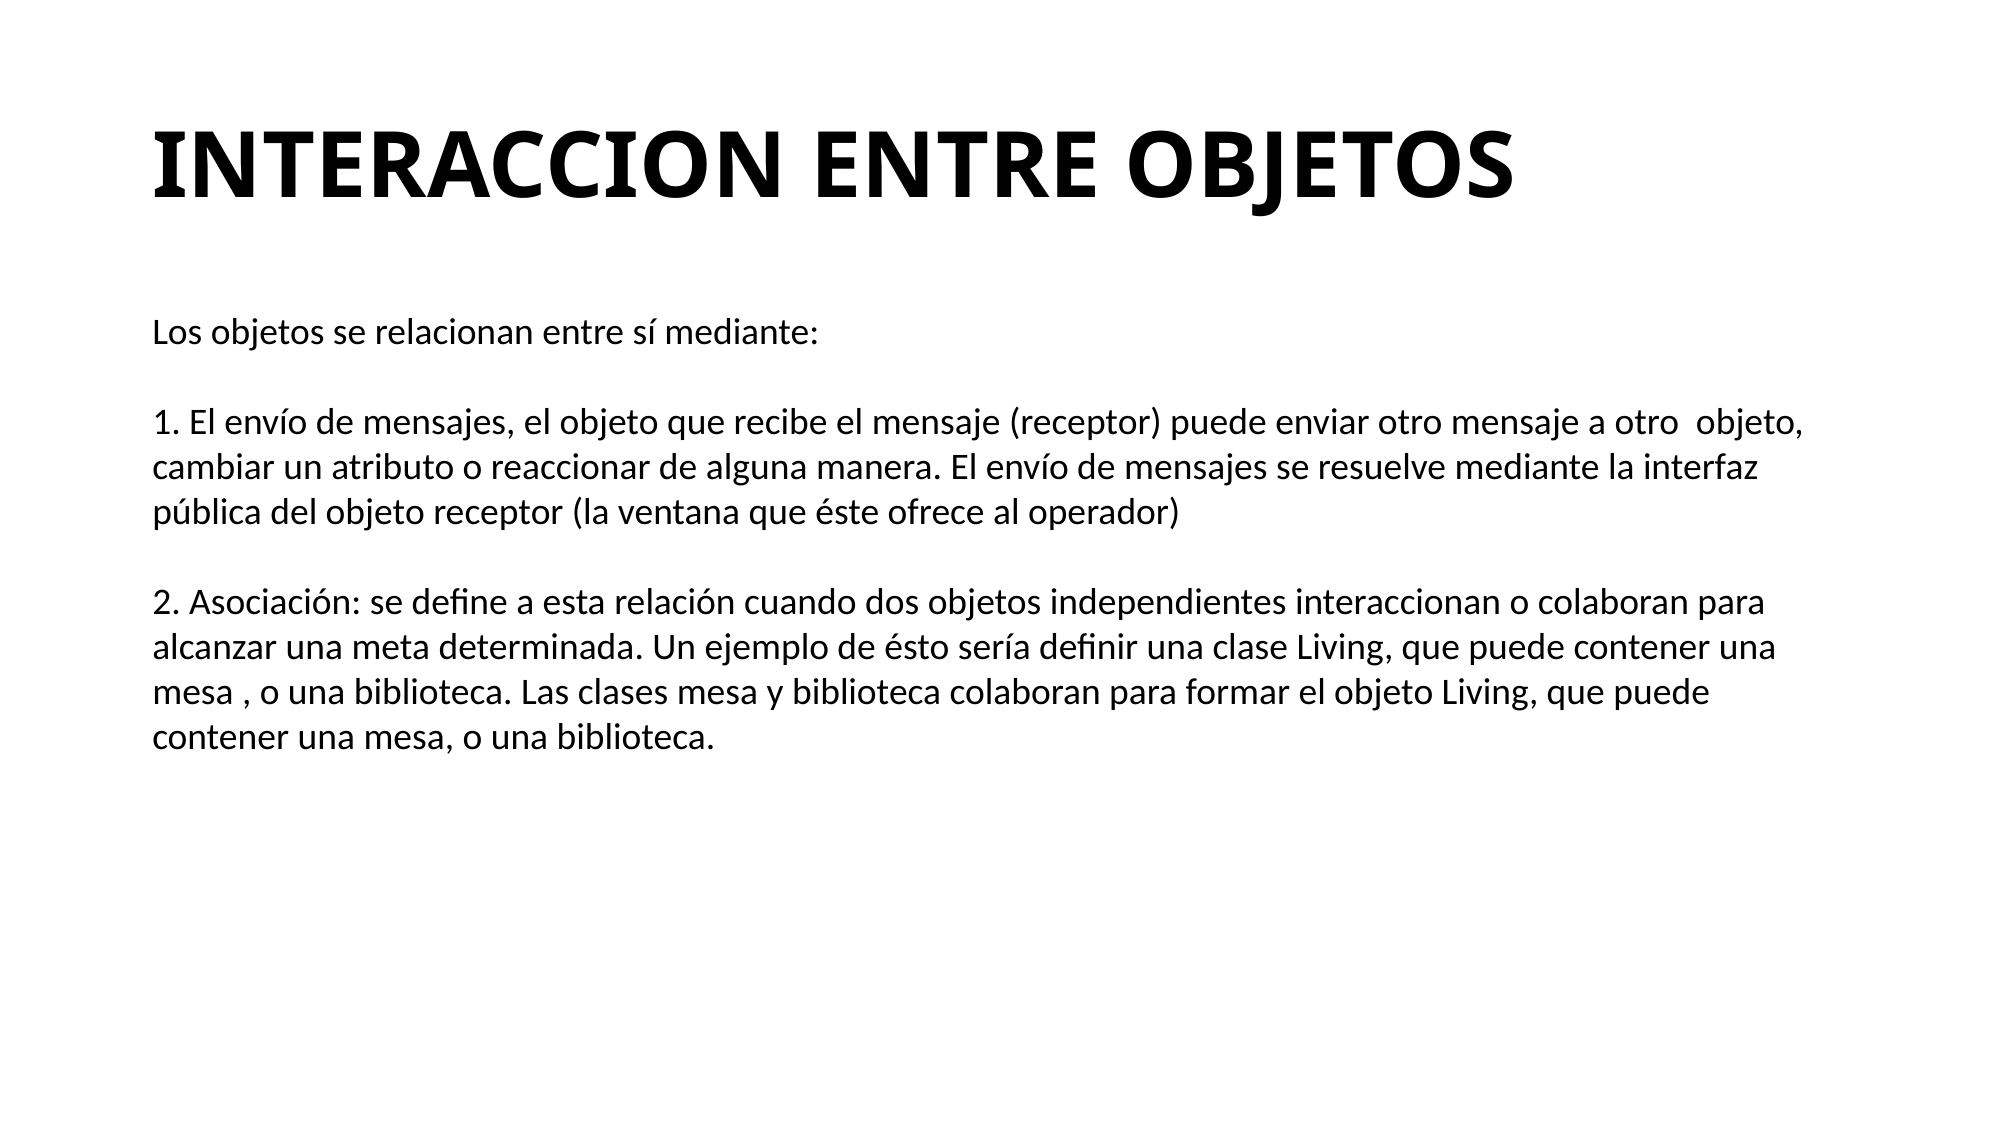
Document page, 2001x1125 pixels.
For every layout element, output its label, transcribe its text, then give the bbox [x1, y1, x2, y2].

text_box Los objetos se relacionan entre sí mediante: 1. El envío de mensajes, el objeto que recibe el mensaje (receptor) puede enviar otro mensaje a otro objeto, cambiar un atributo o reaccionar de alguna manera. El envío de mensajes se resuelve mediante la interfaz pública del objeto receptor (la ventana que éste ofrece al operador) 2. Asociación: se define a esta relación cuando dos objetos independientes interaccionan o colaboran para alcanzar una meta determinada. Un ejemplo de ésto sería definir una clase Living, que puede contener una mesa , o una biblioteca. Las clases mesa y biblioteca colaboran para formar el objeto Living, que puede contener una mesa, o una biblioteca. [137, 299, 1862, 1013]
text_box INTERACCION ENTRE OBJETOS [137, 59, 1862, 277]
